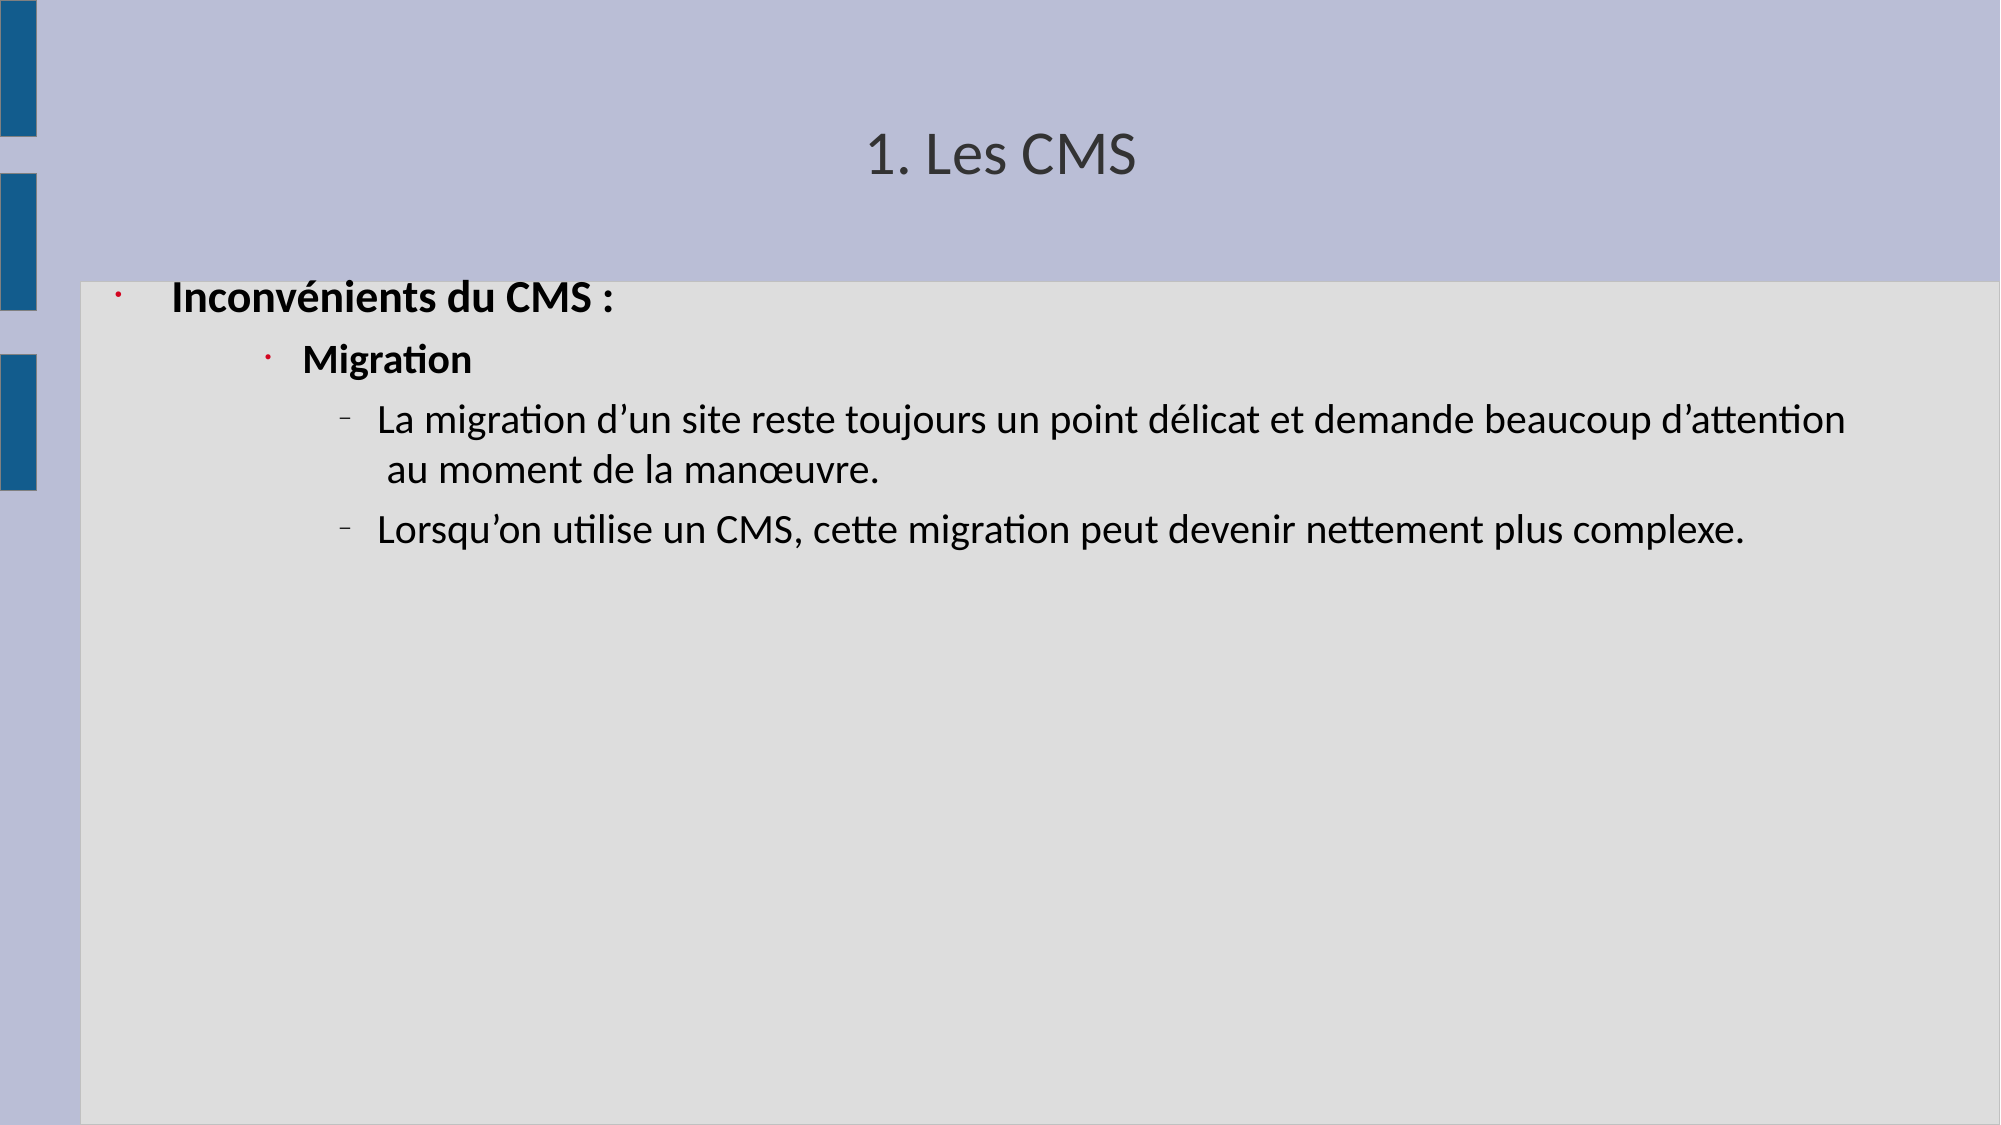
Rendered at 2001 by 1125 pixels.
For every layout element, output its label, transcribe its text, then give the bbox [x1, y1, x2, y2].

title 1. Les CMS [859, 109, 1141, 254]
text_box Inconvénients du CMS : Migration La migration d’un site reste toujours un point délicat et demande beaucoup d’attention au moment de la manœuvre. Lorsqu’on utilise un CMS, cette migration peut devenir nettement plus complexe. [112, 254, 1850, 553]
